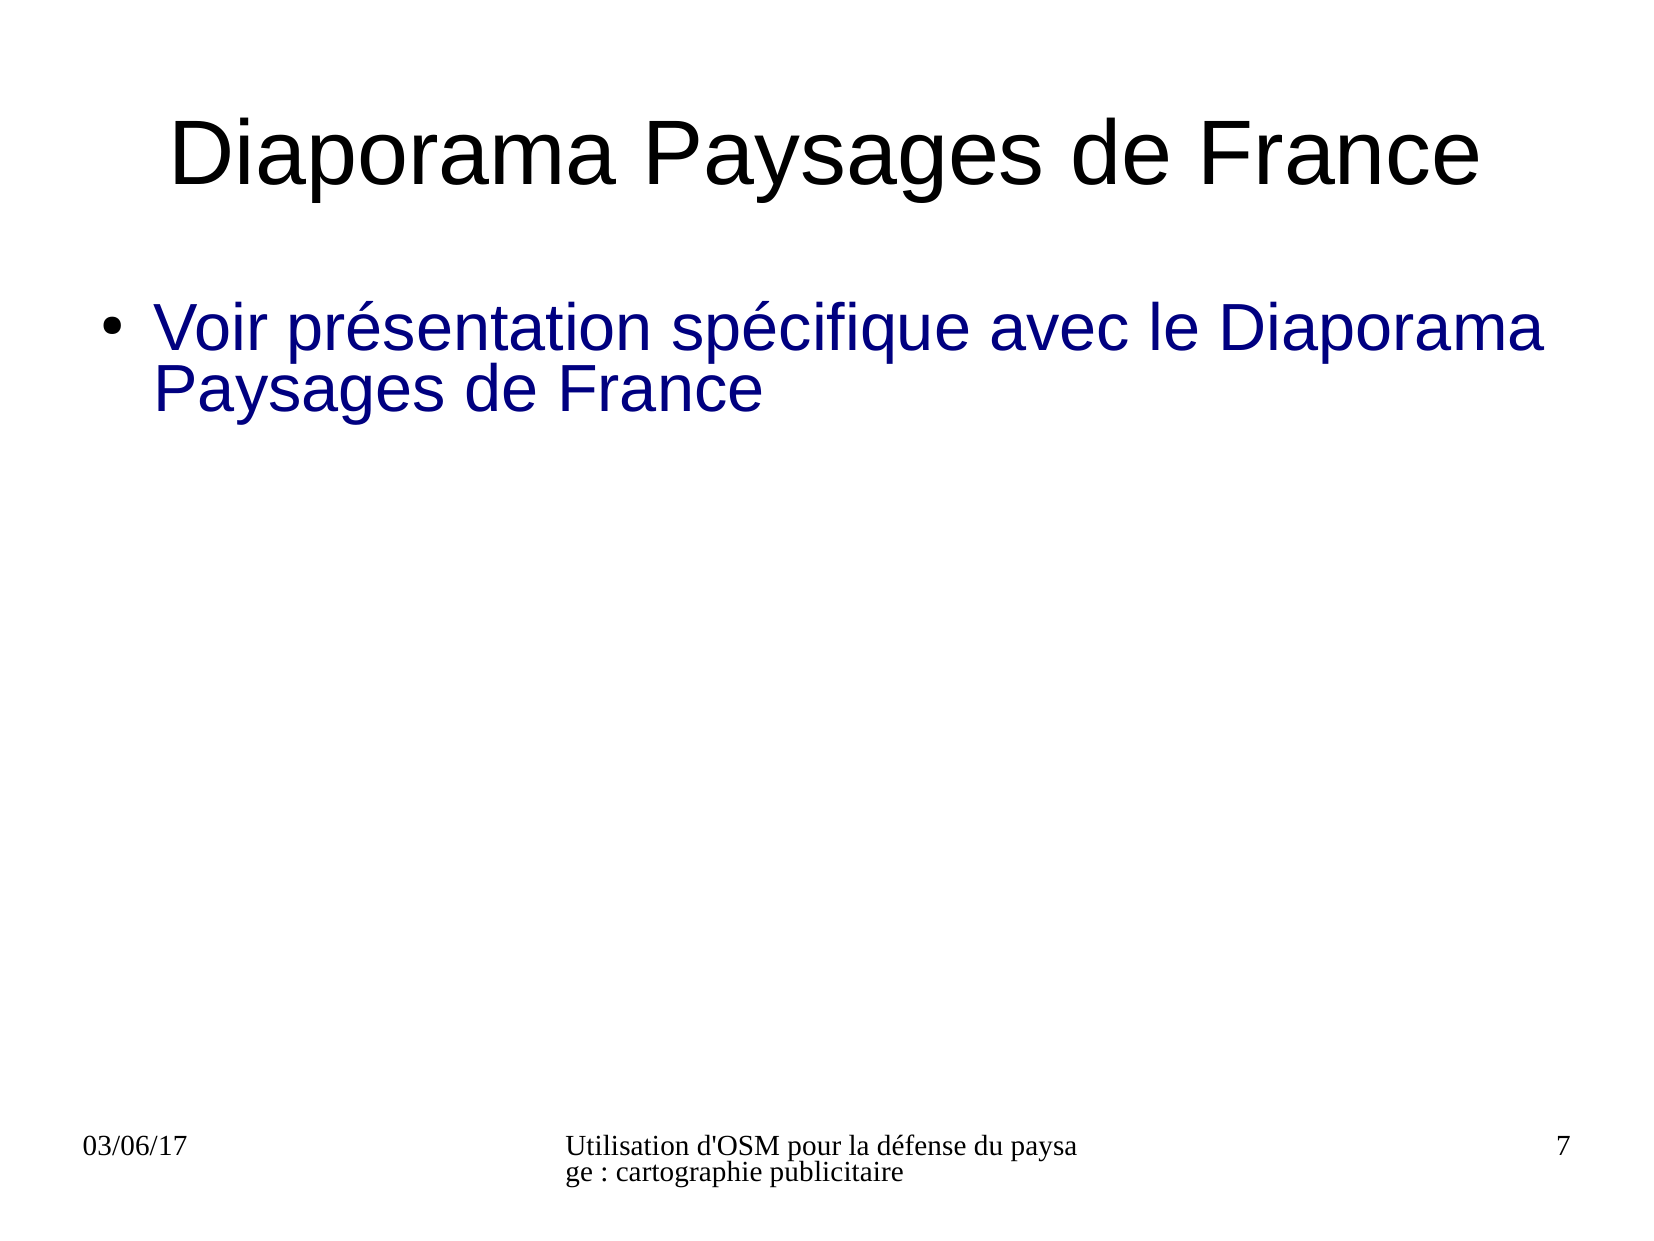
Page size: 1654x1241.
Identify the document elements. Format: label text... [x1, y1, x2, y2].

list Voir présentation spécifique avec le Diaporama Paysages de France [82, 290, 1571, 1010]
title Diaporama Paysages de France [82, 49, 1571, 257]
